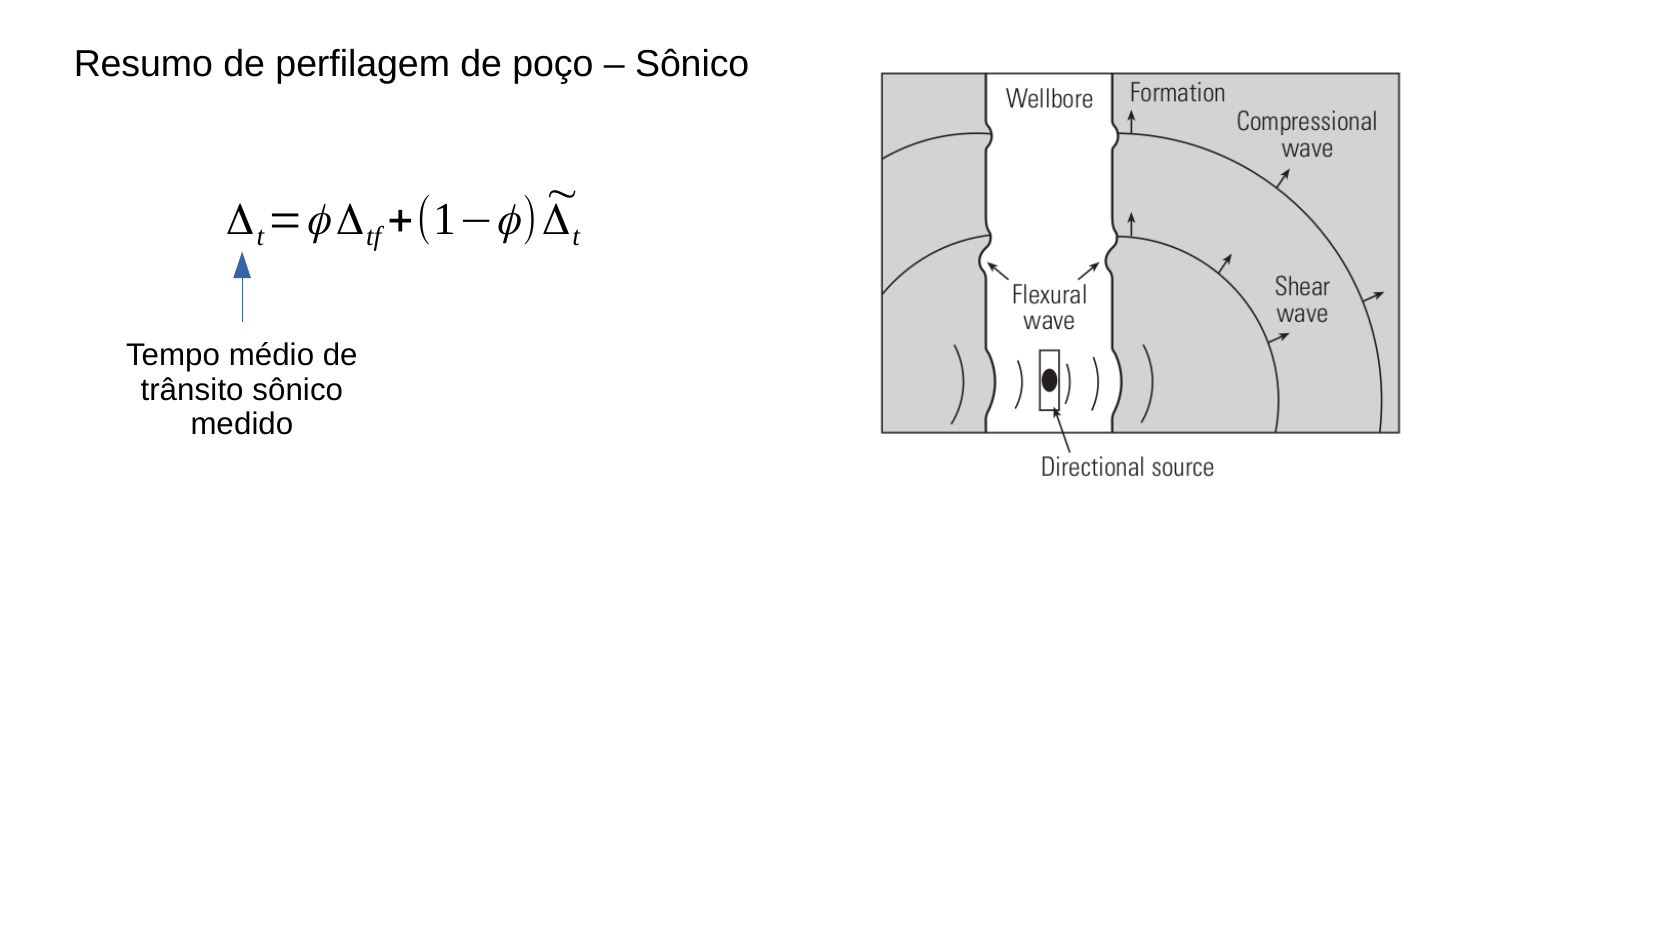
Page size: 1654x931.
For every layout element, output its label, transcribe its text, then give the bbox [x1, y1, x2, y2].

text_box Resumo de perfilagem de poço – Sônico [59, 35, 1123, 93]
picture [850, 49, 1418, 485]
text_box Tempo médio de trânsito sônico medido [106, 329, 378, 449]
chart [219, 189, 589, 251]
